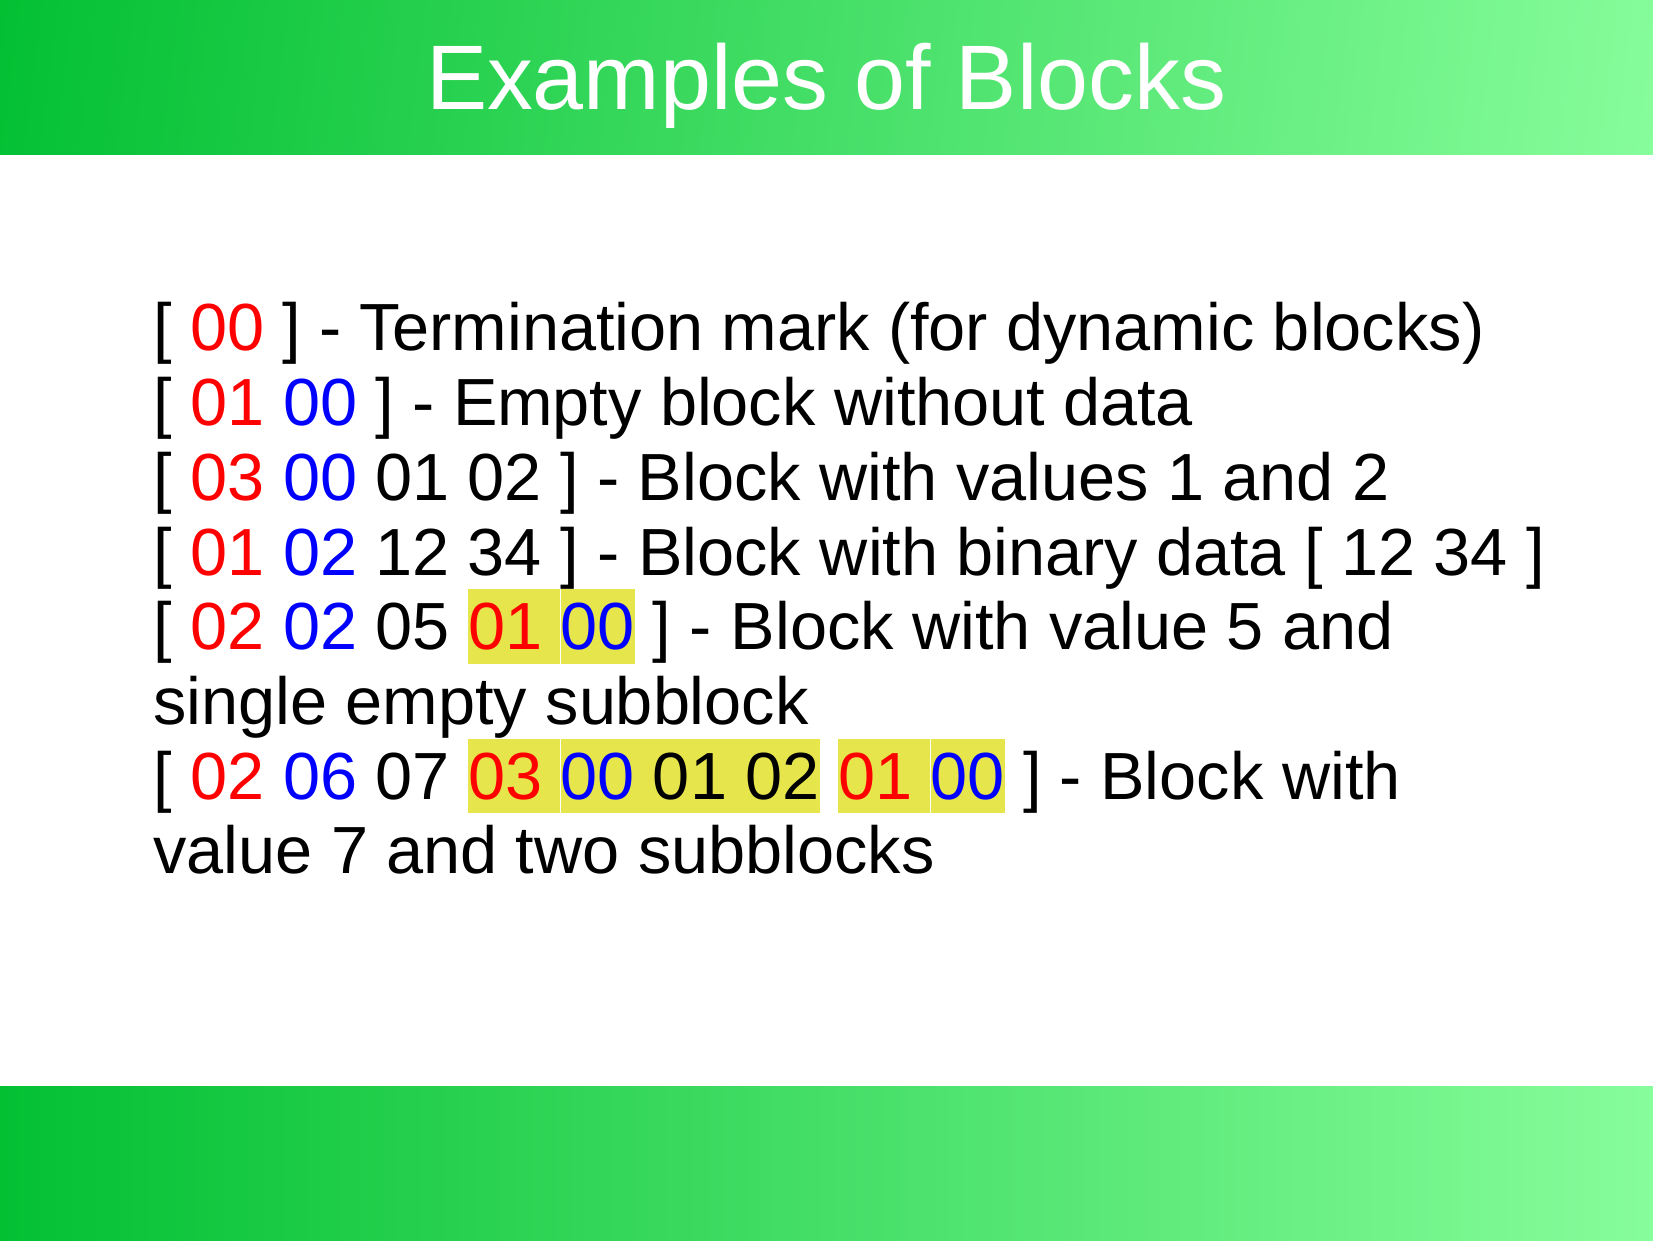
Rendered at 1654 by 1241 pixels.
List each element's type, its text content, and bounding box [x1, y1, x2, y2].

title Examples of Blocks [82, 25, 1571, 130]
list [ 00 ] - Termination mark (for dynamic blocks) [ 01 00 ] - Empty block without data [ 03 00 01 02 ] - Block with values 1 and 2 [ 01 02 12 34 ] - Block with binary data [ 12 34 ] [ 02 02 05 01 00 ] - Block with value 5 and single empty subblock [ 02 06 07 03 00 01 02 01 00 ] - Block with value 7 and two subblocks [82, 290, 1571, 1010]
